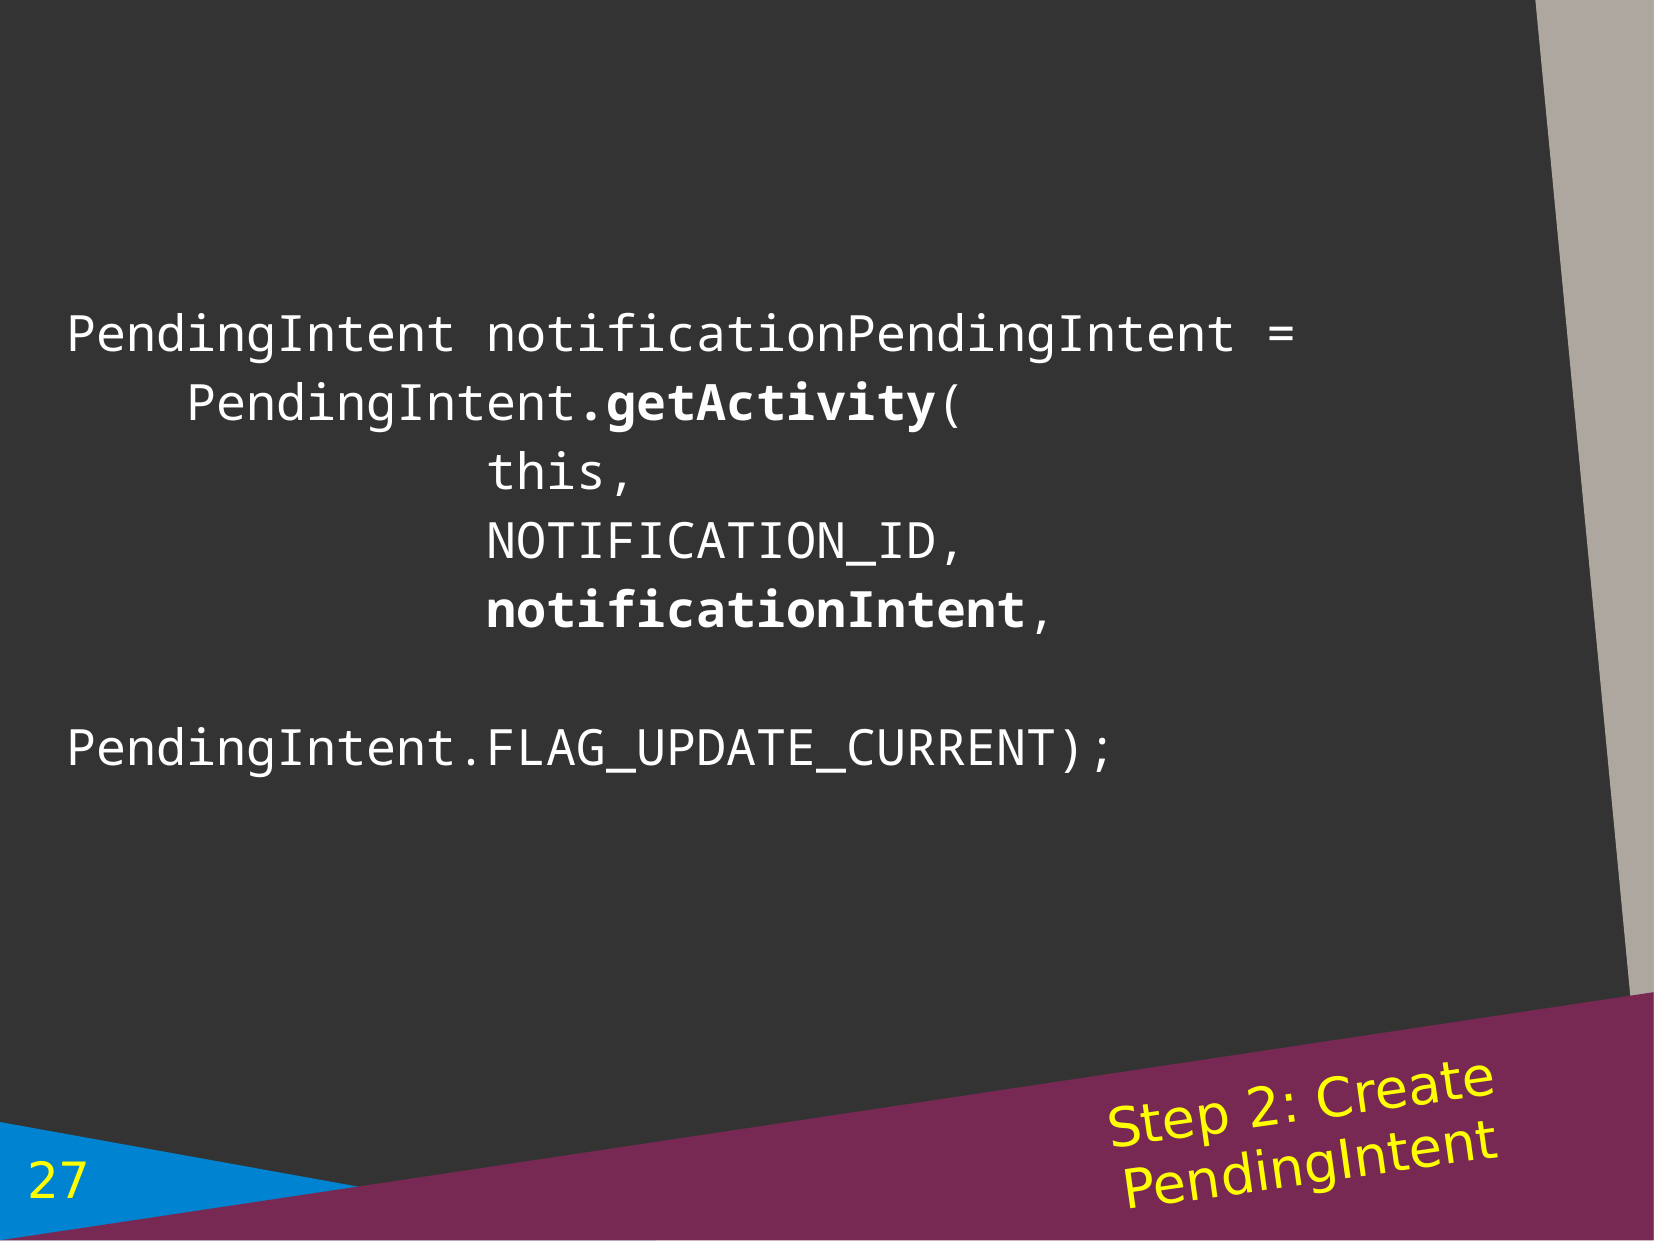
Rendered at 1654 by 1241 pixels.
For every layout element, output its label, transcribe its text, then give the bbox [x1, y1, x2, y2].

title Step 2: Create PendingIntent [956, 995, 1654, 1241]
text_box PendingIntent notificationPendingIntent = PendingIntent.getActivity( this, NOTIFICATION_ID, notificationIntent, PendingIntent.FLAG_UPDATE_CURRENT); [51, 217, 1469, 815]
